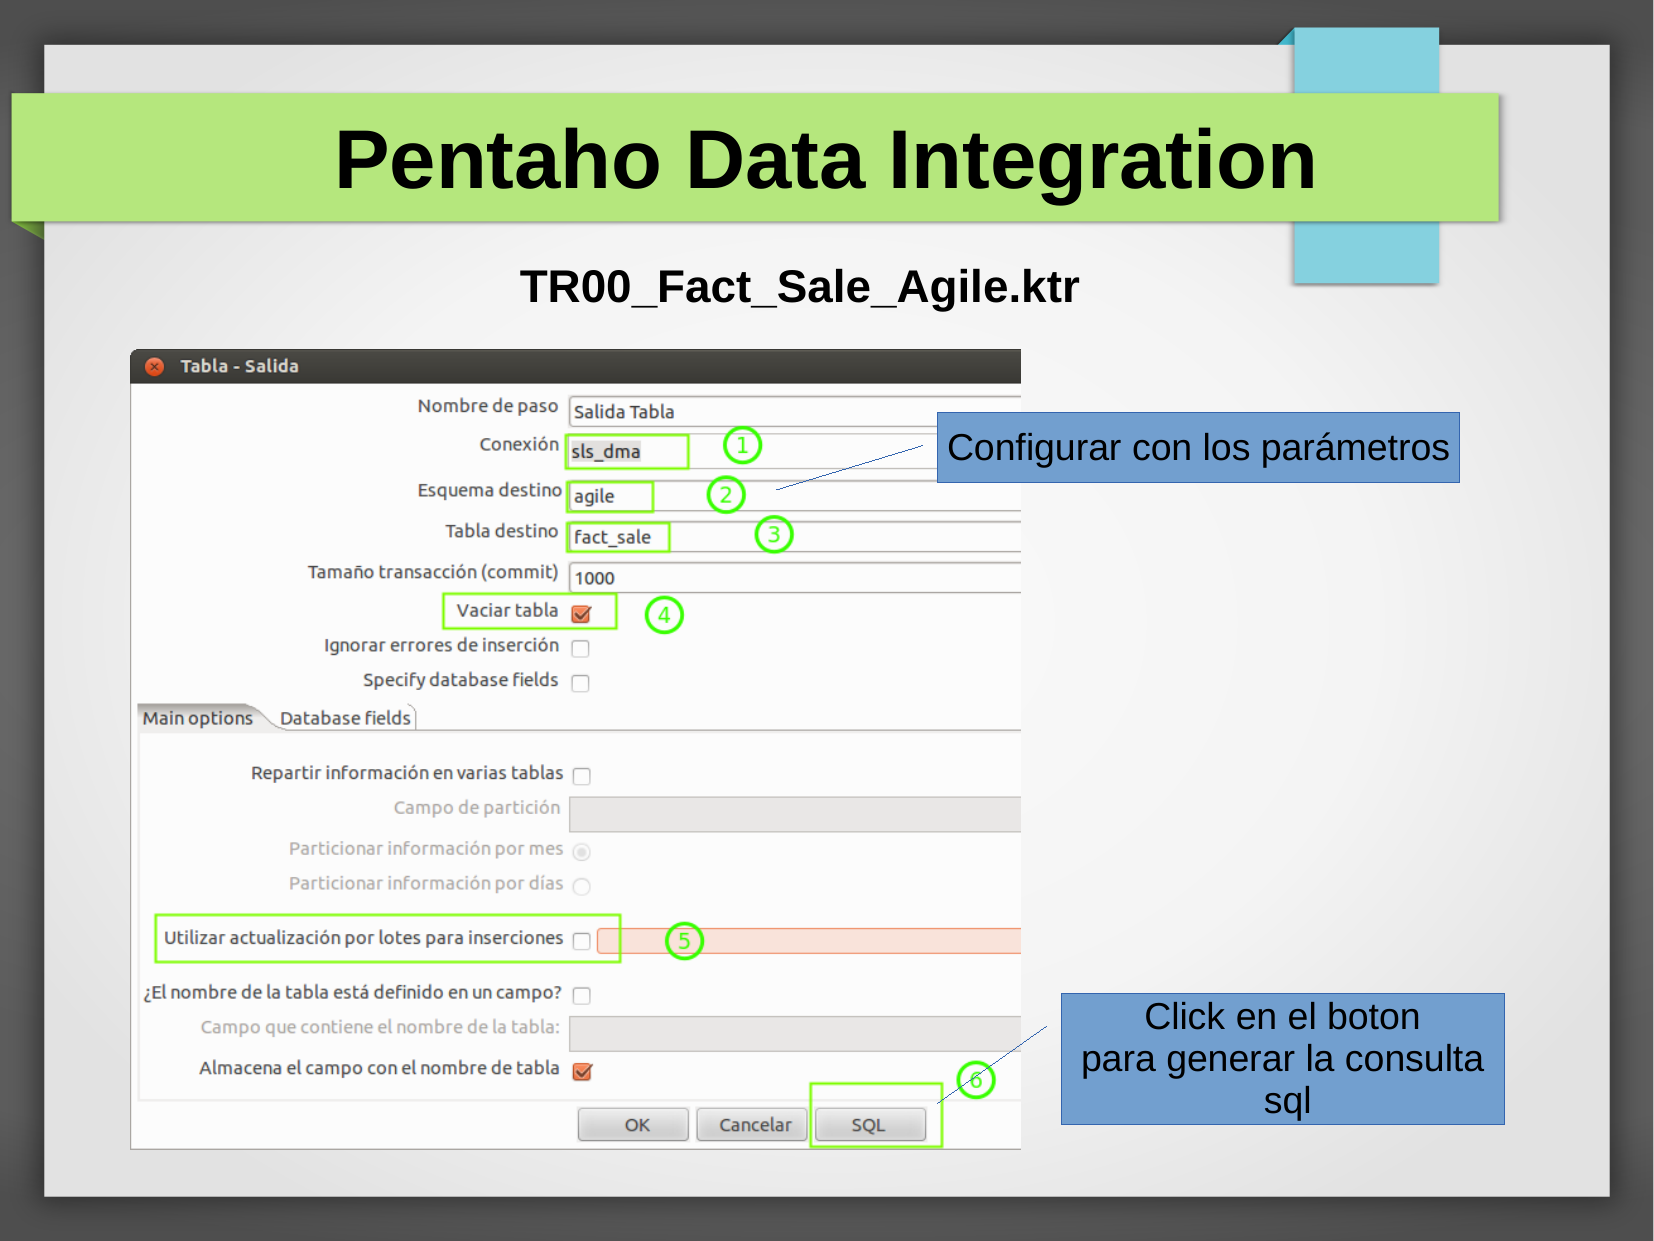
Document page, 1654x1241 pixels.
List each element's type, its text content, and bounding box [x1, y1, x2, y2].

title Pentaho Data Integration [70, 106, 1583, 213]
picture [0, 0, 1654, 1241]
text_box Click en el boton para generar la consulta sql [1061, 993, 1504, 1124]
text_box Configurar con los parámetros [938, 413, 1460, 483]
text_box TR00_Fact_Sale_Agile.ktr [505, 253, 1095, 320]
